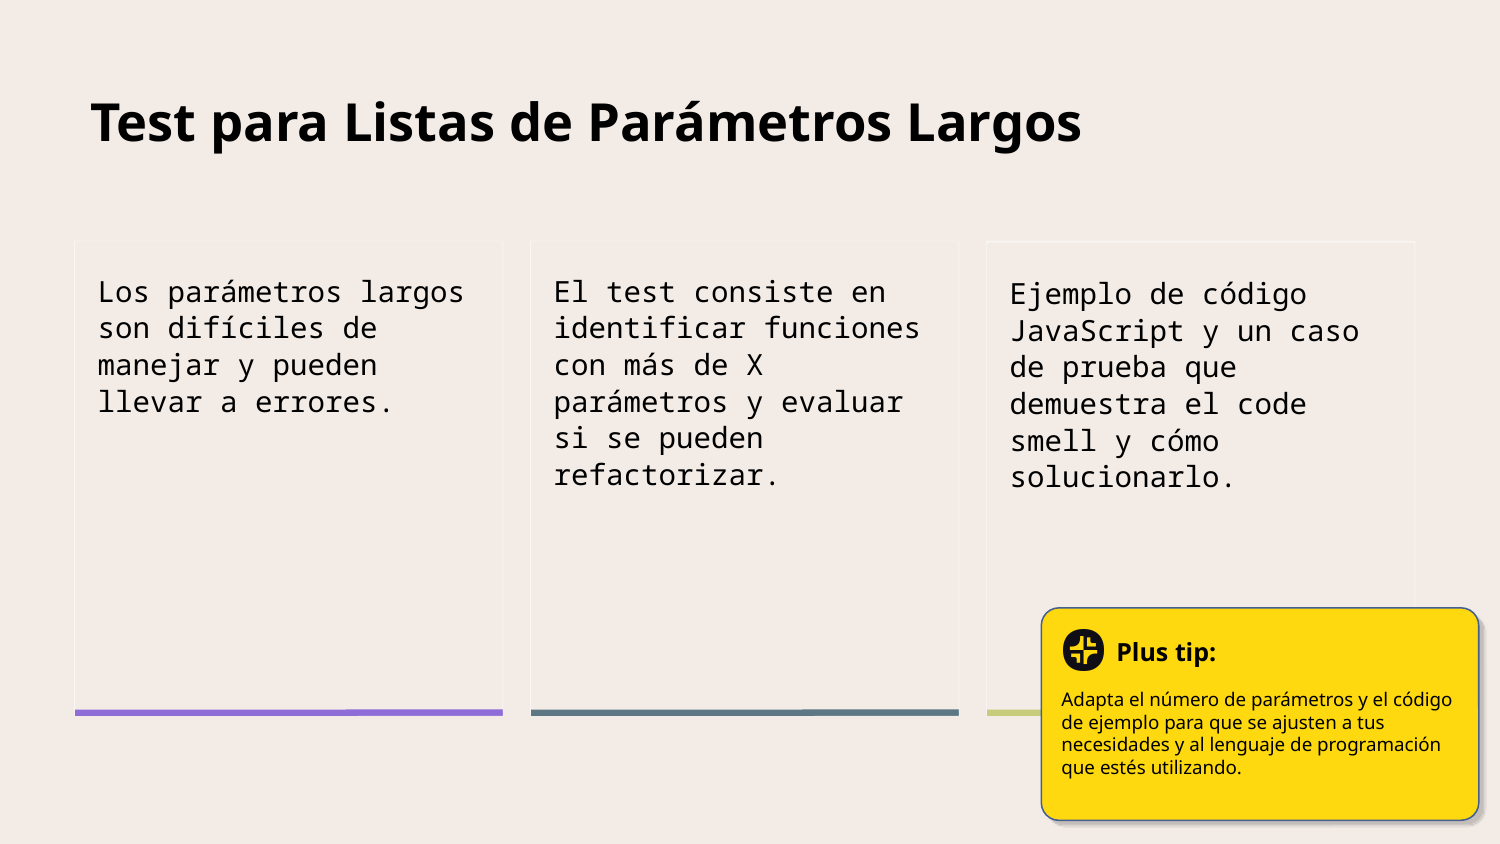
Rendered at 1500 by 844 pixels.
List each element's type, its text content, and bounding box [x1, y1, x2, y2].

title Test para Listas de Parámetros Largos [75, 73, 1425, 168]
list El test consiste en identificar funciones con más de X parámetros y evaluar si se pueden refactorizar. [531, 241, 959, 709]
text_box Plus tip: [1116, 632, 1429, 671]
list Los parámetros largos son difíciles de manejar y pueden llevar a errores. [75, 241, 503, 709]
list Ejemplo de código JavaScript y un caso de prueba que demuestra el code smell y cómo solucionarlo. [986, 243, 1415, 714]
picture [1063, 629, 1104, 671]
text_box Adapta el número de parámetros y el código de ejemplo para que se ajusten a tus necesidades y al lenguaje de programación que estés utilizando. [1041, 607, 1479, 821]
